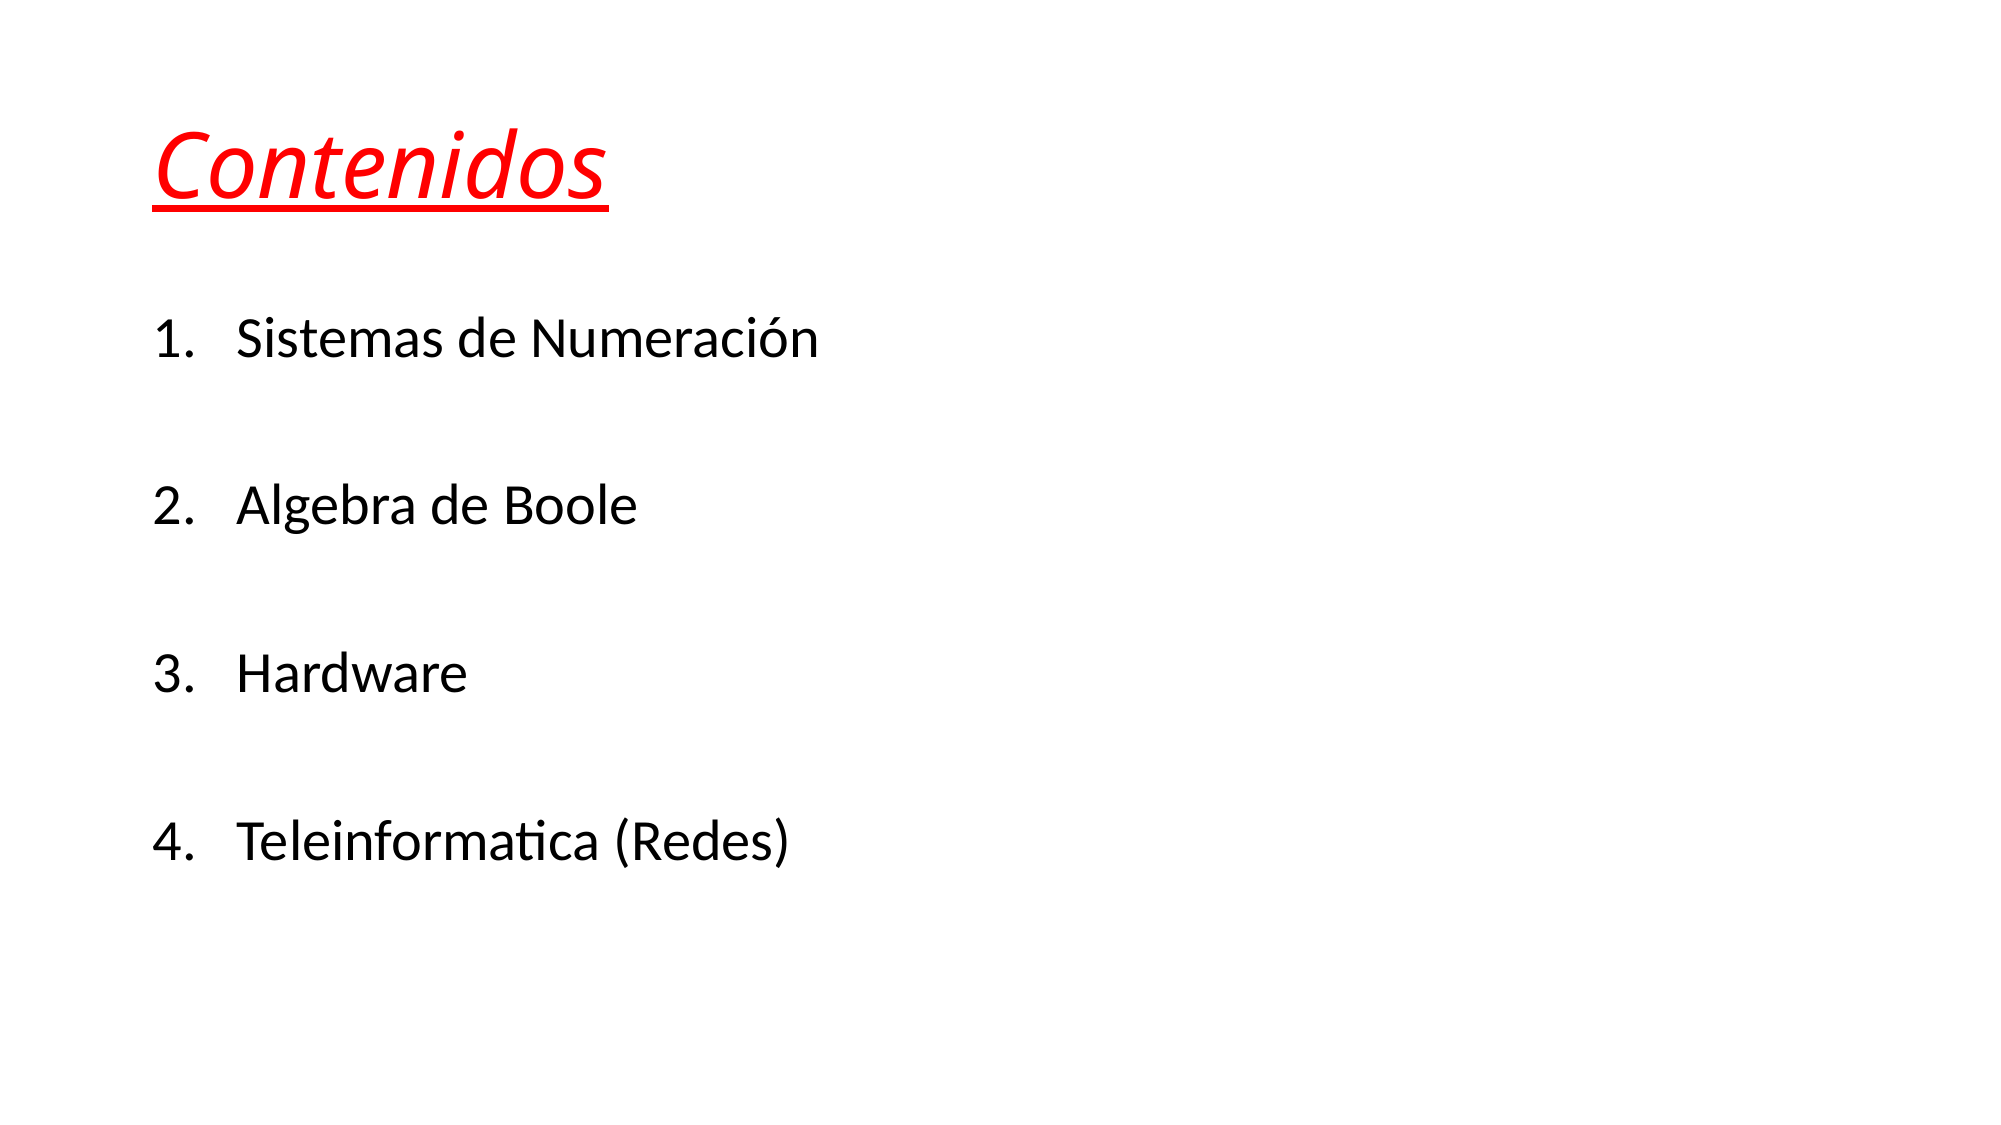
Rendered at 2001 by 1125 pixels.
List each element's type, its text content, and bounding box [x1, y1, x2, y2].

list Sistemas de Numeración Algebra de Boole Hardware Teleinformatica (Redes) [137, 299, 1863, 1014]
title Contenidos [137, 59, 1863, 278]
